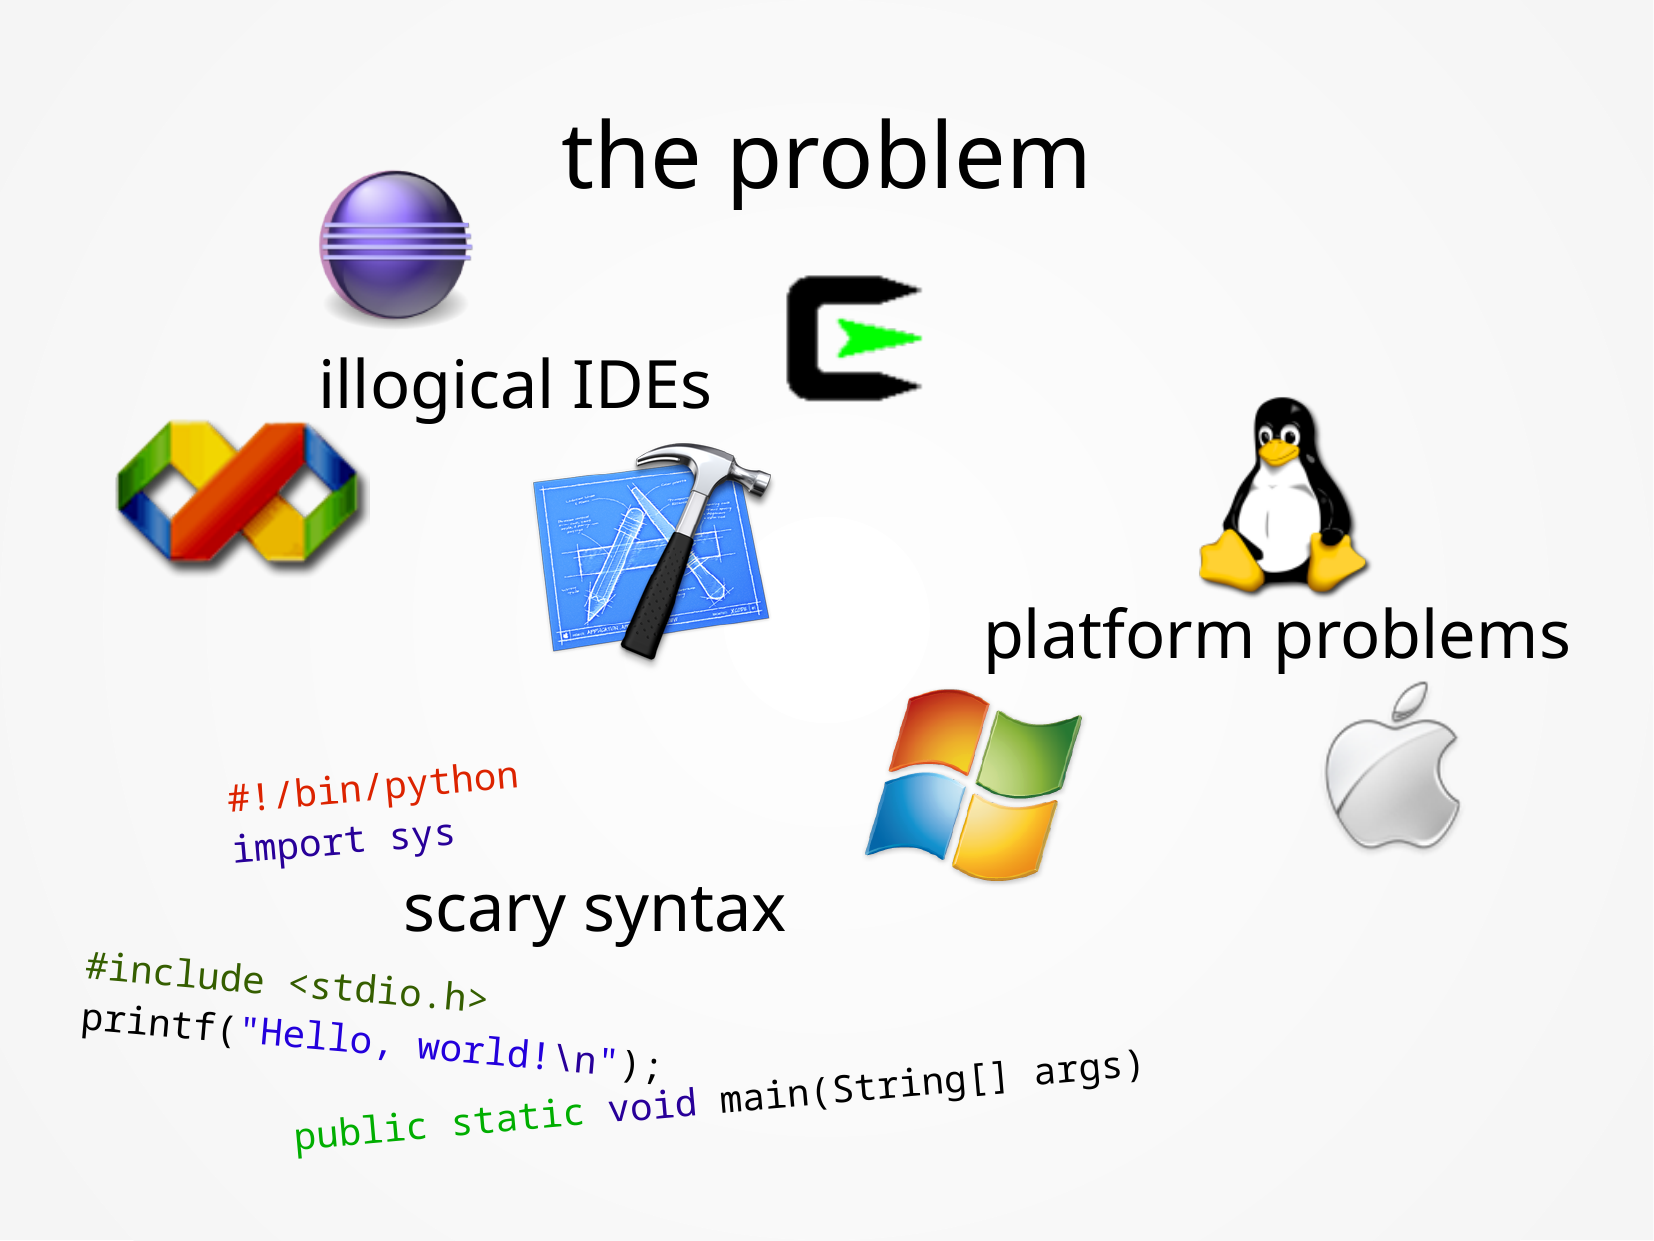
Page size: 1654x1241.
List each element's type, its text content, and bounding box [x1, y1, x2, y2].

picture [772, 262, 938, 416]
picture [862, 674, 1088, 901]
picture [1184, 396, 1388, 580]
picture [525, 424, 776, 676]
picture [102, 361, 370, 628]
text_box #include <stdio.h> printf("Hello, world!\n"); [65, 930, 687, 1086]
text_box public static void main(String[] args) [276, 1027, 1163, 1163]
picture [1300, 676, 1489, 863]
picture [300, 149, 488, 338]
title the problem [82, 49, 1571, 257]
text_box illogical IDEs [303, 329, 728, 425]
text_box scary syntax [388, 852, 794, 948]
text_box platform problems [968, 580, 1576, 676]
text_box #!/bin/python import sys [209, 738, 540, 869]
